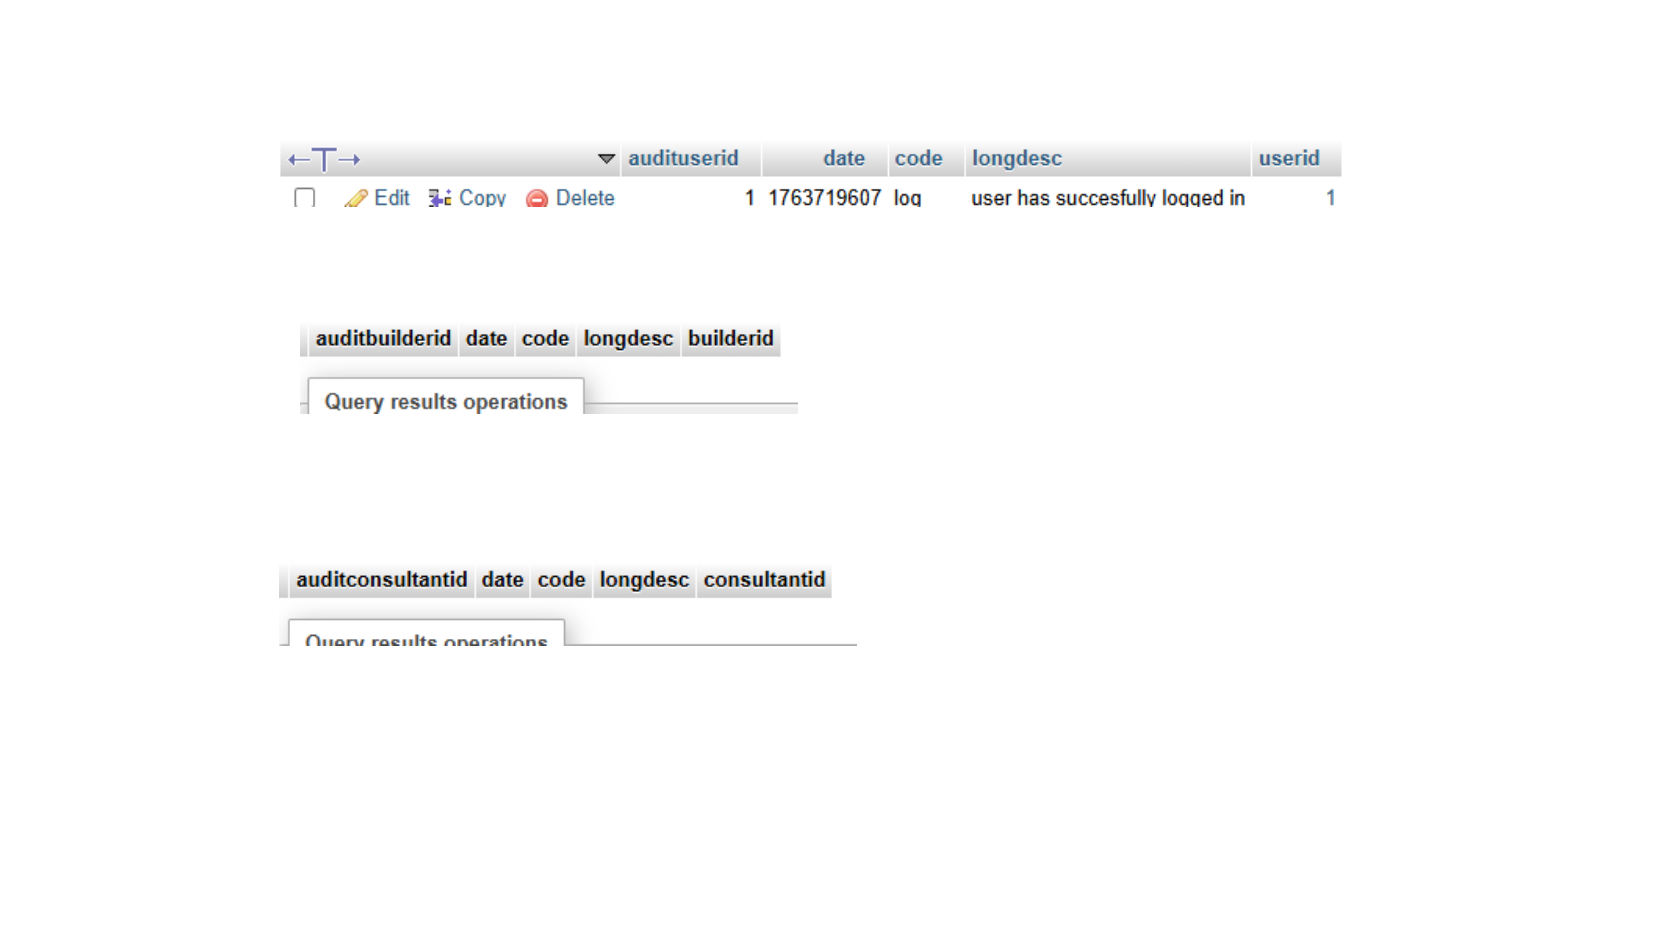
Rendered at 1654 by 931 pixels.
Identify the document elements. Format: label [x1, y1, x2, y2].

picture [276, 137, 1359, 207]
picture [300, 322, 798, 414]
picture [279, 560, 857, 646]
